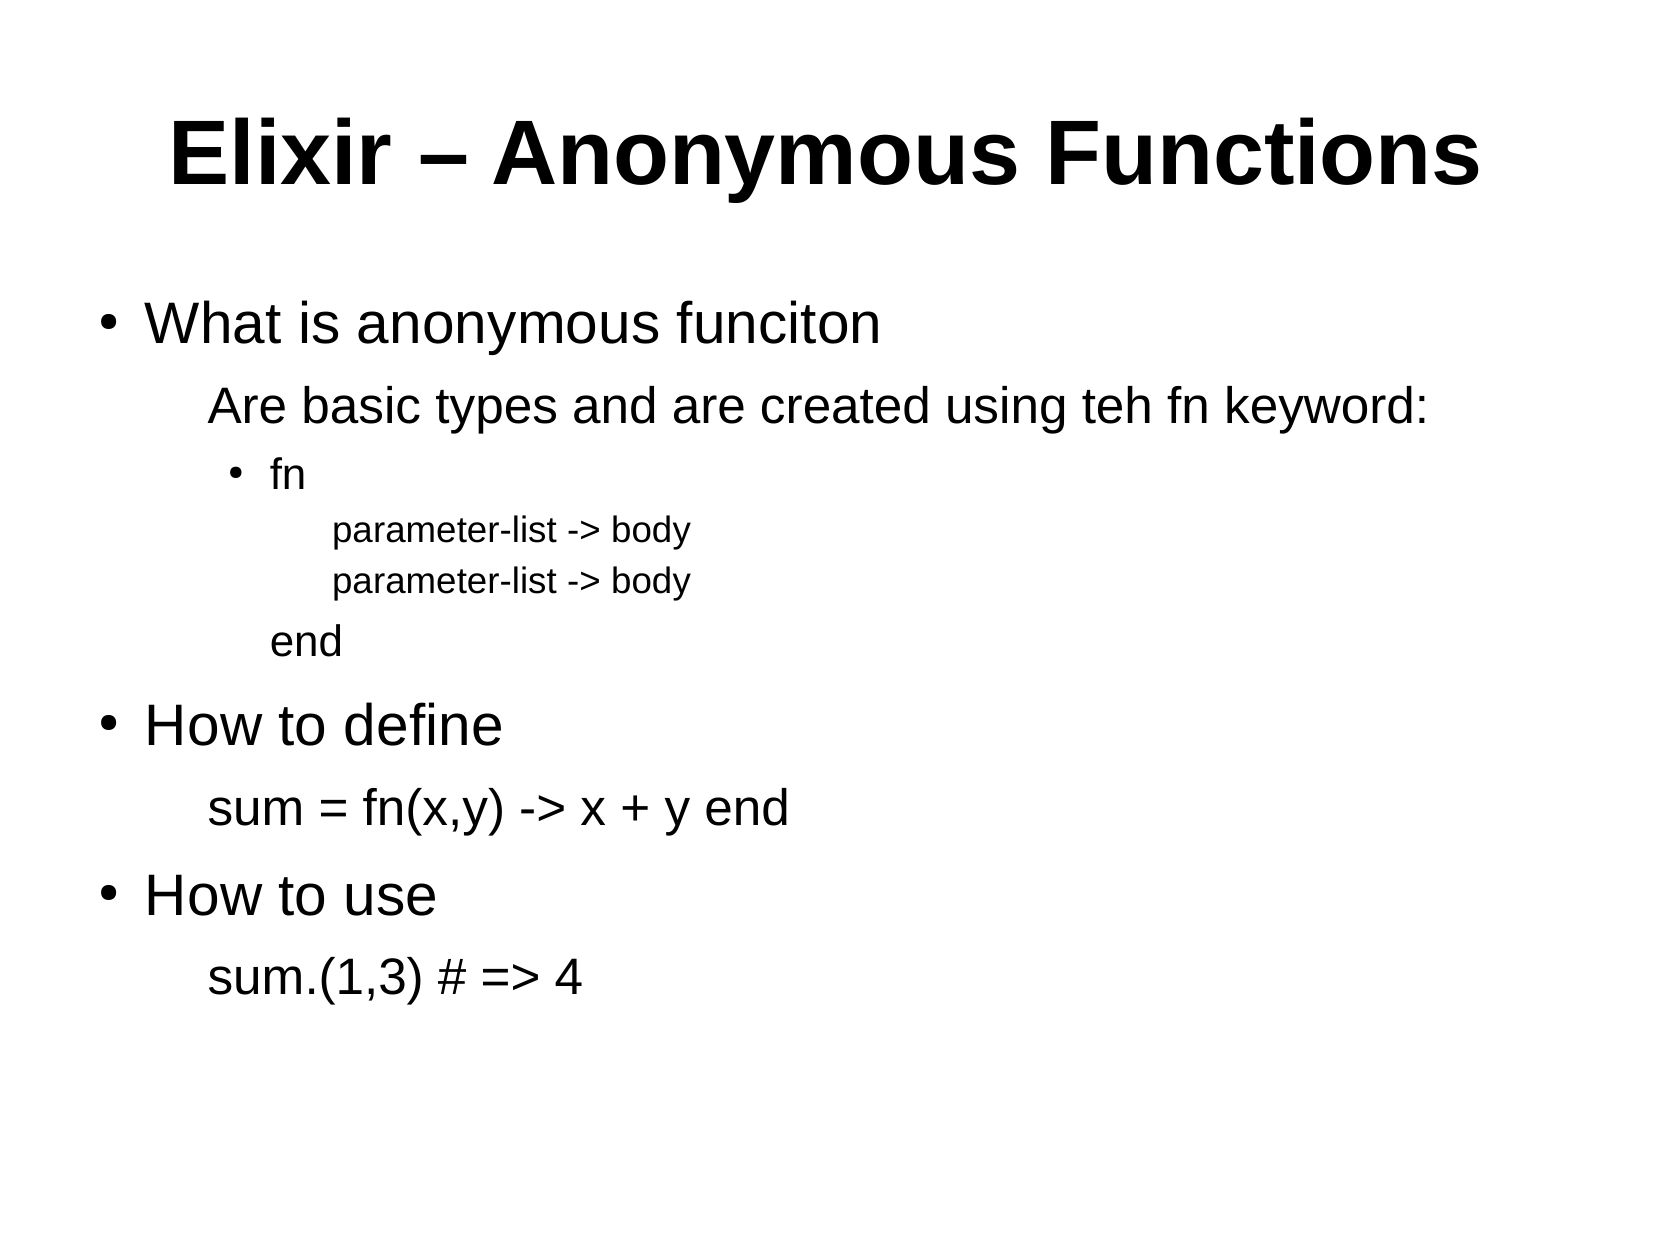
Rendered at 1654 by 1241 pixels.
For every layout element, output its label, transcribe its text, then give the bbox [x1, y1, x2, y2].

list What is anonymous funciton Are basic types and are created using teh fn keyword: fn parameter-list -> body parameter-list -> body end How to define sum = fn(x,y) -> x + y end How to use sum.(1,3) # => 4 [82, 290, 1571, 1010]
title Elixir – Anonymous Functions [82, 49, 1571, 257]
